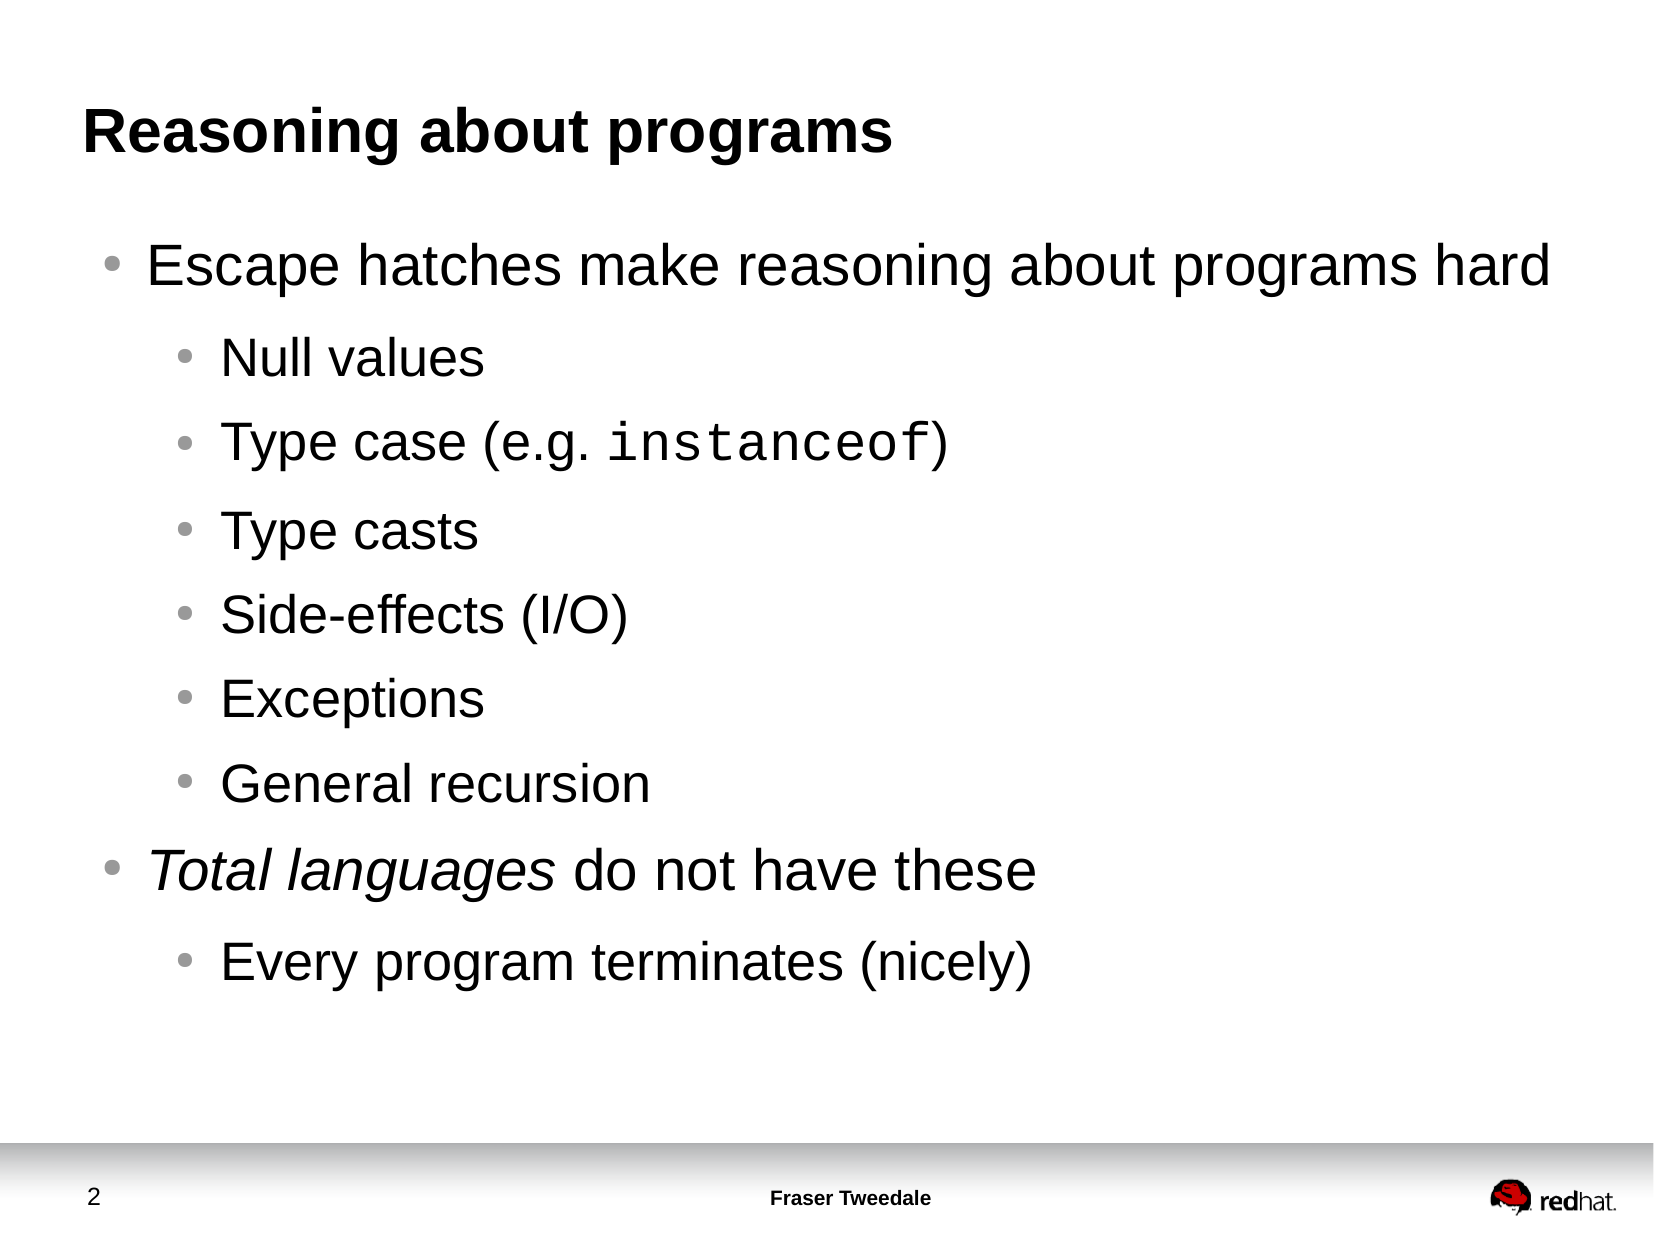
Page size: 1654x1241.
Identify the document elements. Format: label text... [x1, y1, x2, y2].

picture [0, 1143, 1654, 1241]
list Escape hatches make reasoning about programs hard Null values Type case (e.g. instanceof) Type casts Side-effects (I/O) Exceptions General recursion Total languages do not have these Every program terminates (nicely) [86, 232, 1576, 1027]
title Reasoning about programs [82, 37, 1571, 226]
